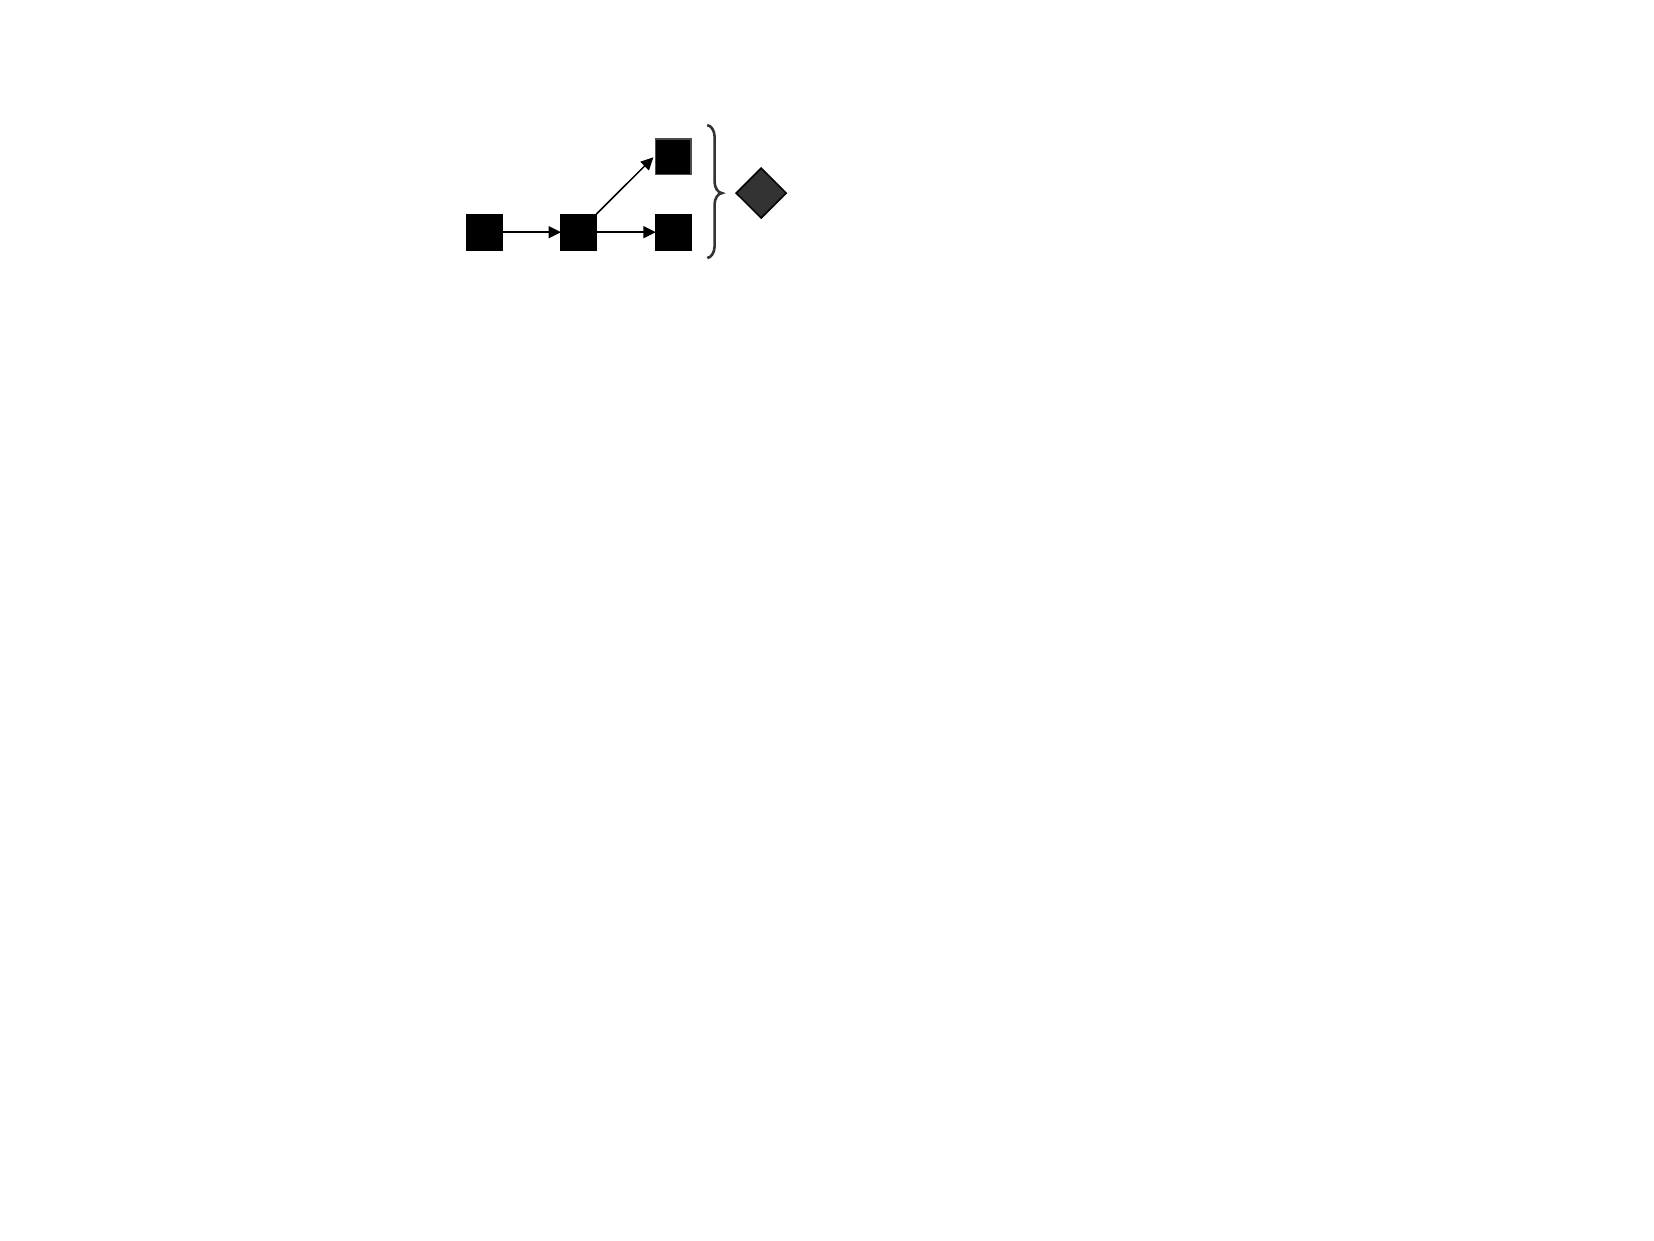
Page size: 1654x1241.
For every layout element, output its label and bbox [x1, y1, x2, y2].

text_box [736, 168, 787, 219]
text_box [655, 214, 692, 250]
text_box [560, 214, 597, 250]
text_box [655, 138, 692, 175]
text_box [466, 214, 502, 250]
